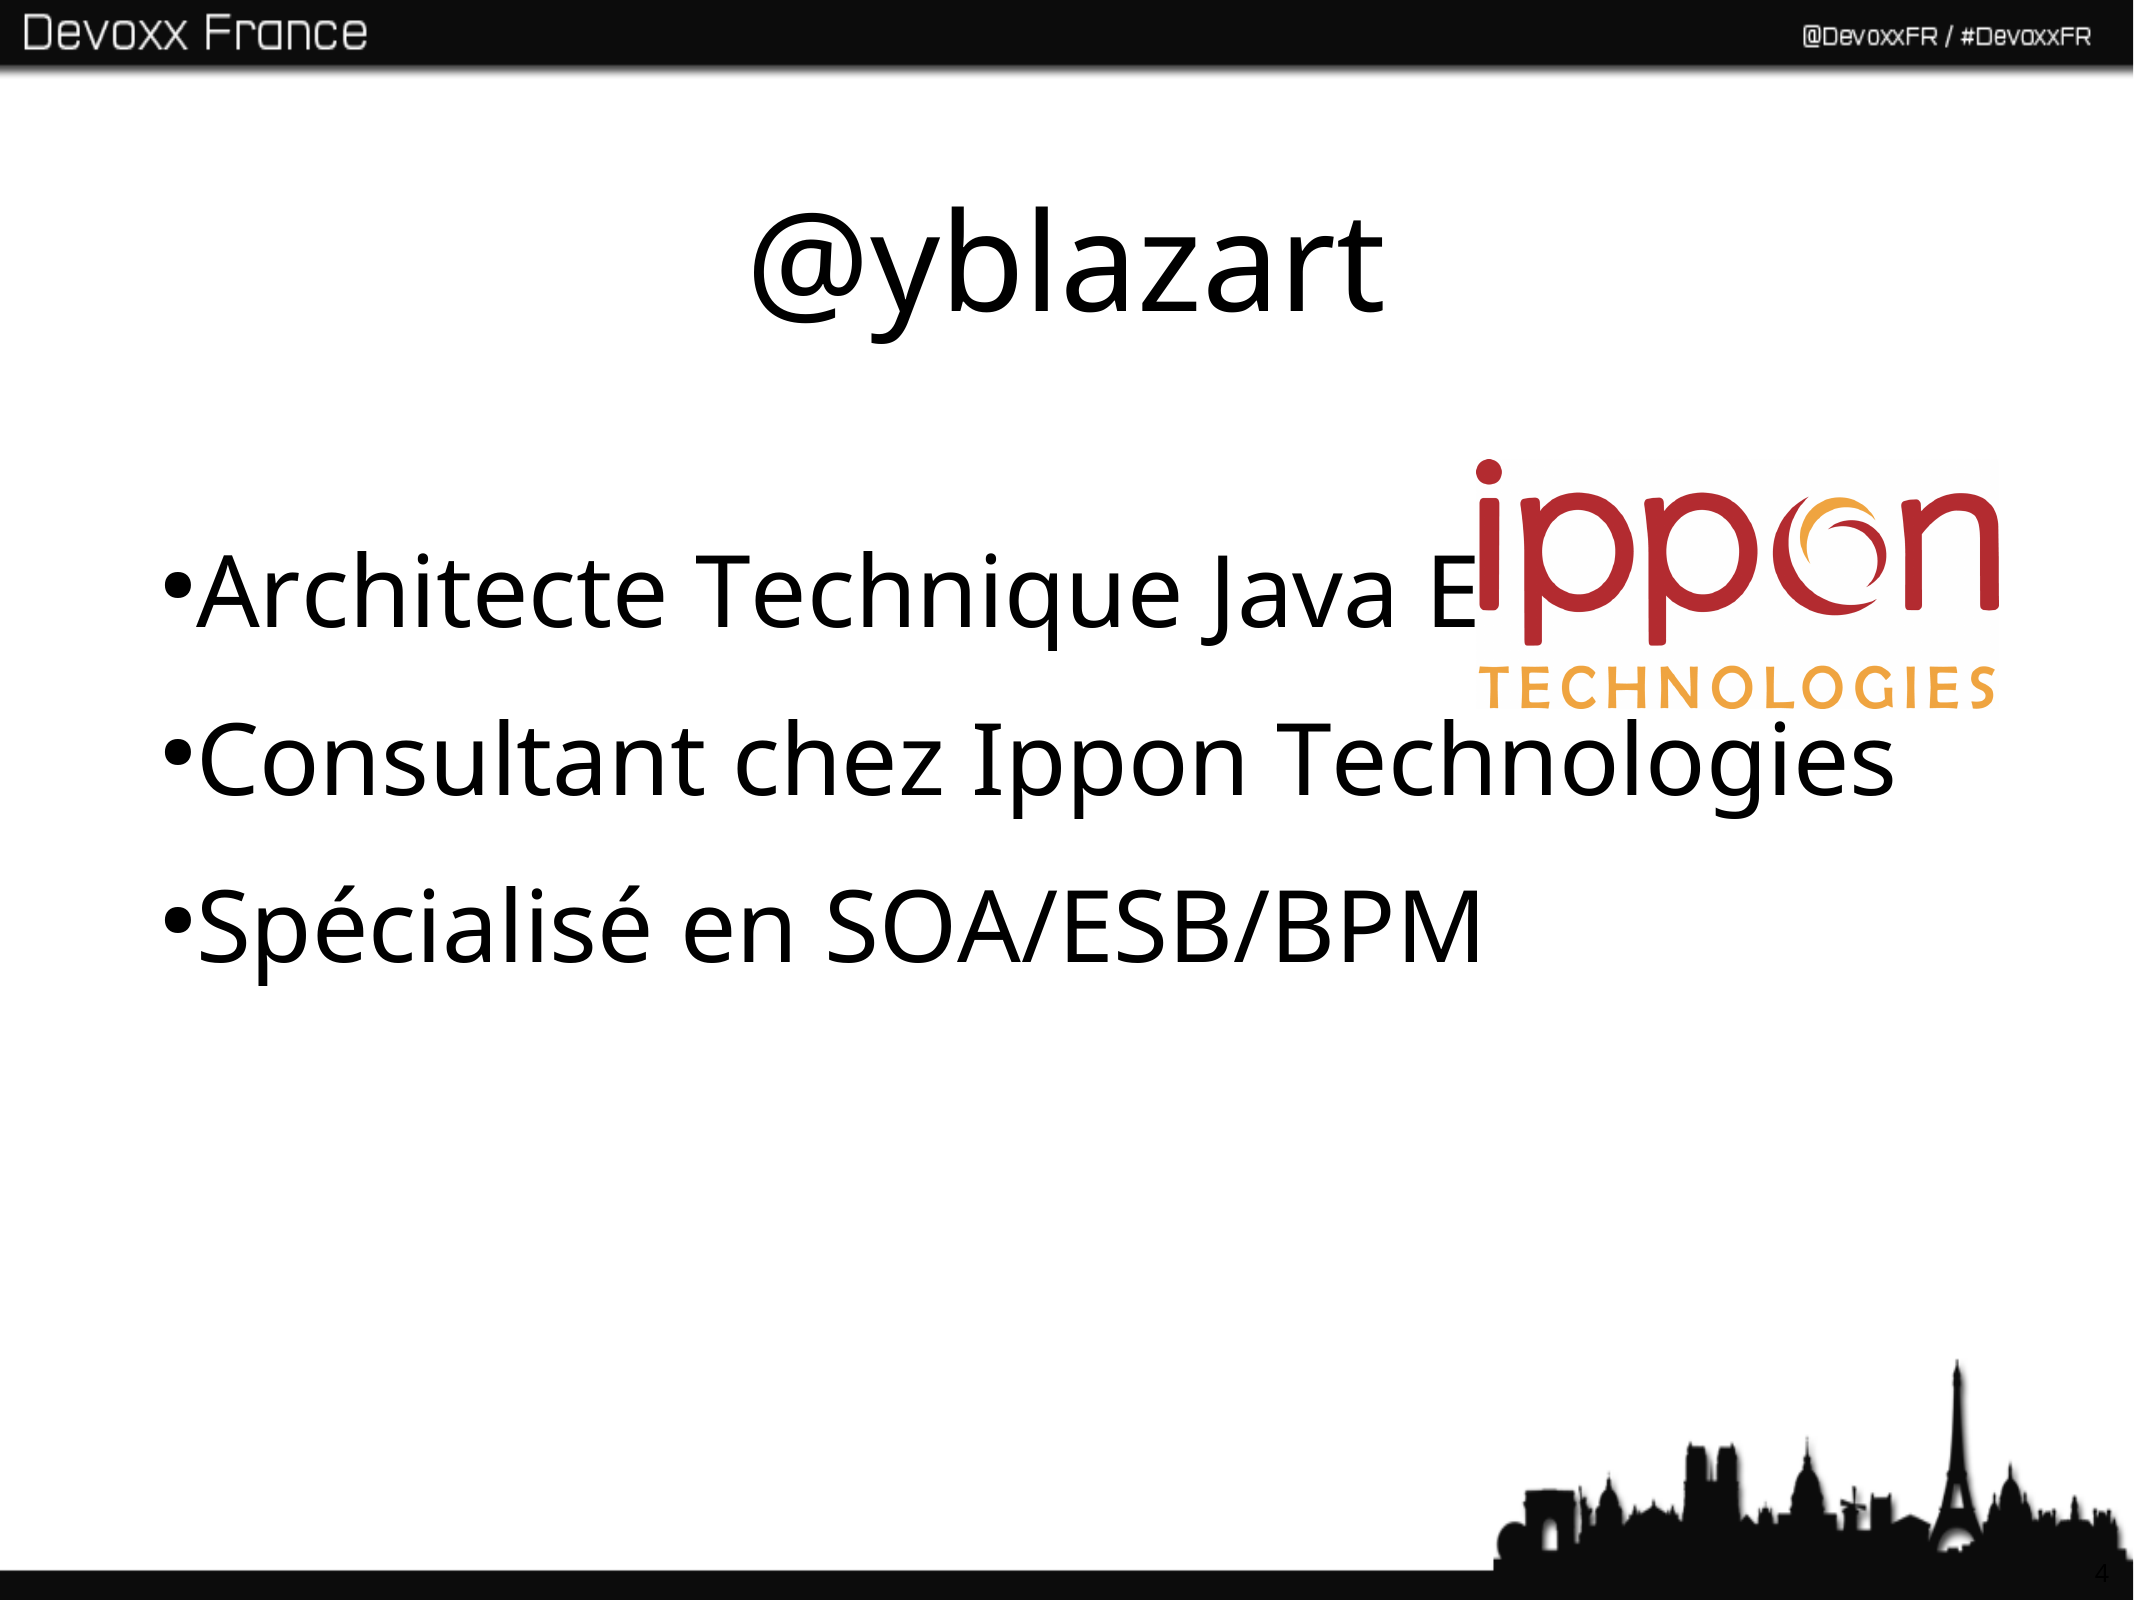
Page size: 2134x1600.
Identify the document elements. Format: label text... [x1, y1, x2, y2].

picture [0, 0, 2134, 1600]
list Architecte Technique Java EE Consultant chez Ippon Technologies Spécialisé en SOA/ESB/BPM [151, 519, 1982, 1448]
title @yblazart [151, 165, 1982, 438]
